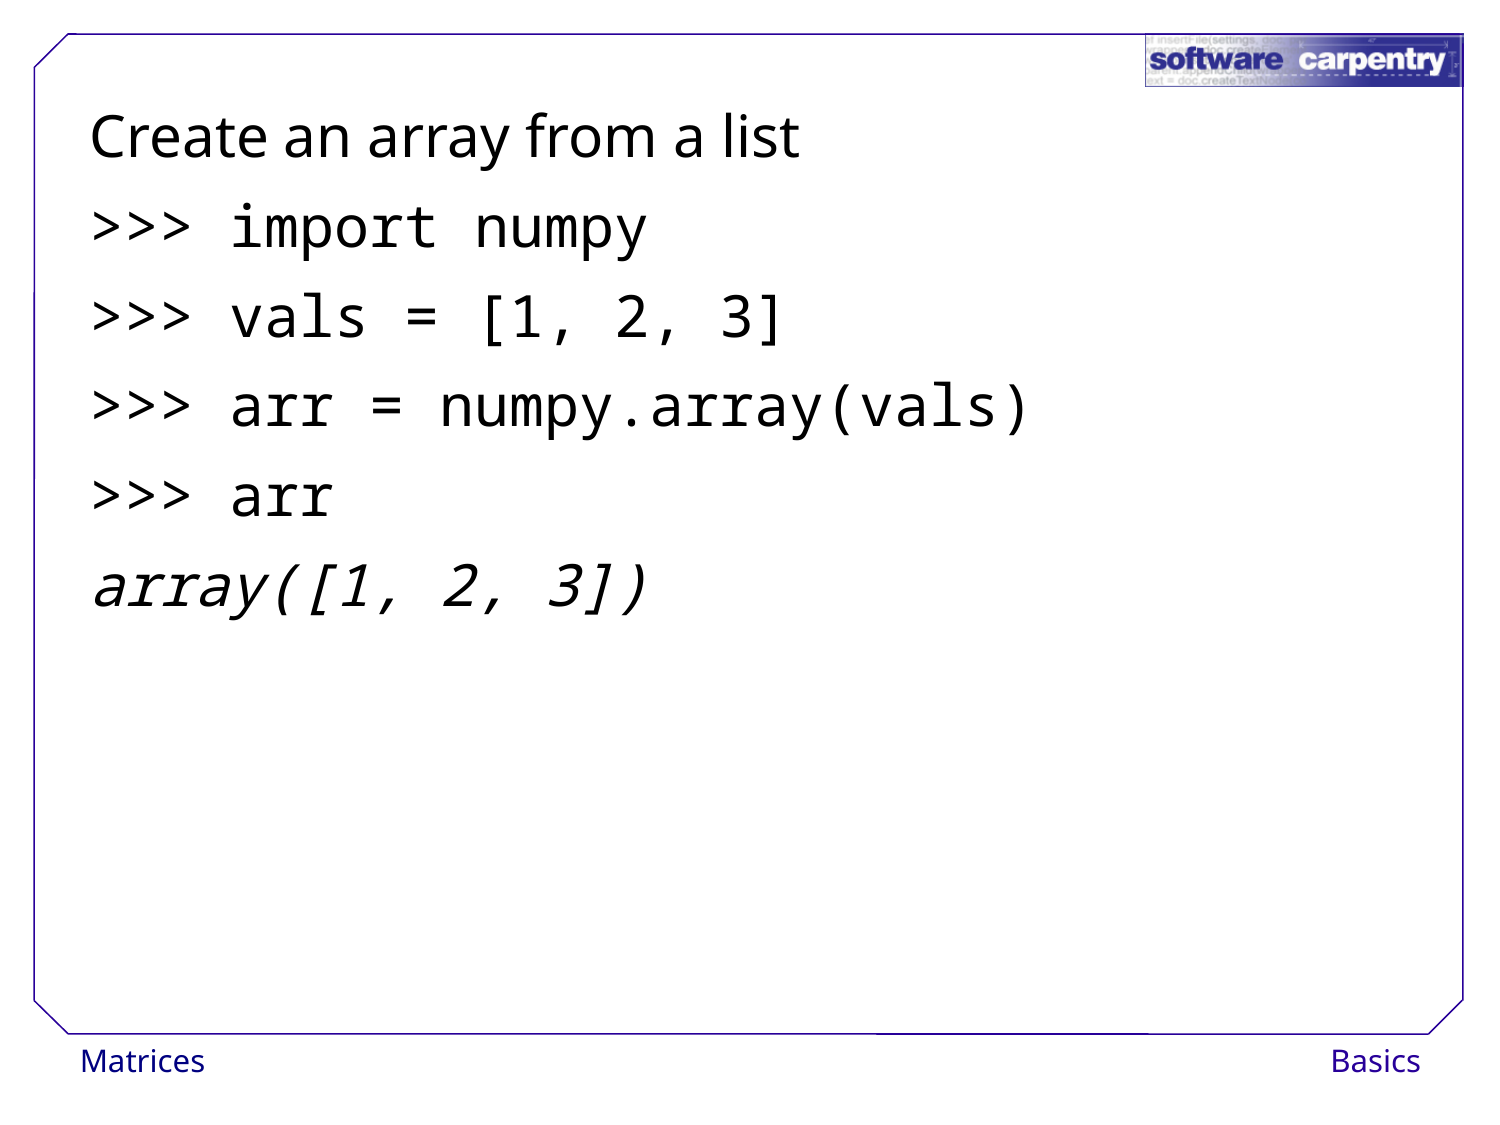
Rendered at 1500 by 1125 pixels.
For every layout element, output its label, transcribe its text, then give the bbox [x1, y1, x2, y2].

picture [1145, 33, 1464, 87]
list Create an array from a list >>> import numpy >>> vals = [1, 2, 3] >>> arr = numpy.array(vals) >>> arr array([1, 2, 3]) [75, 99, 1426, 851]
